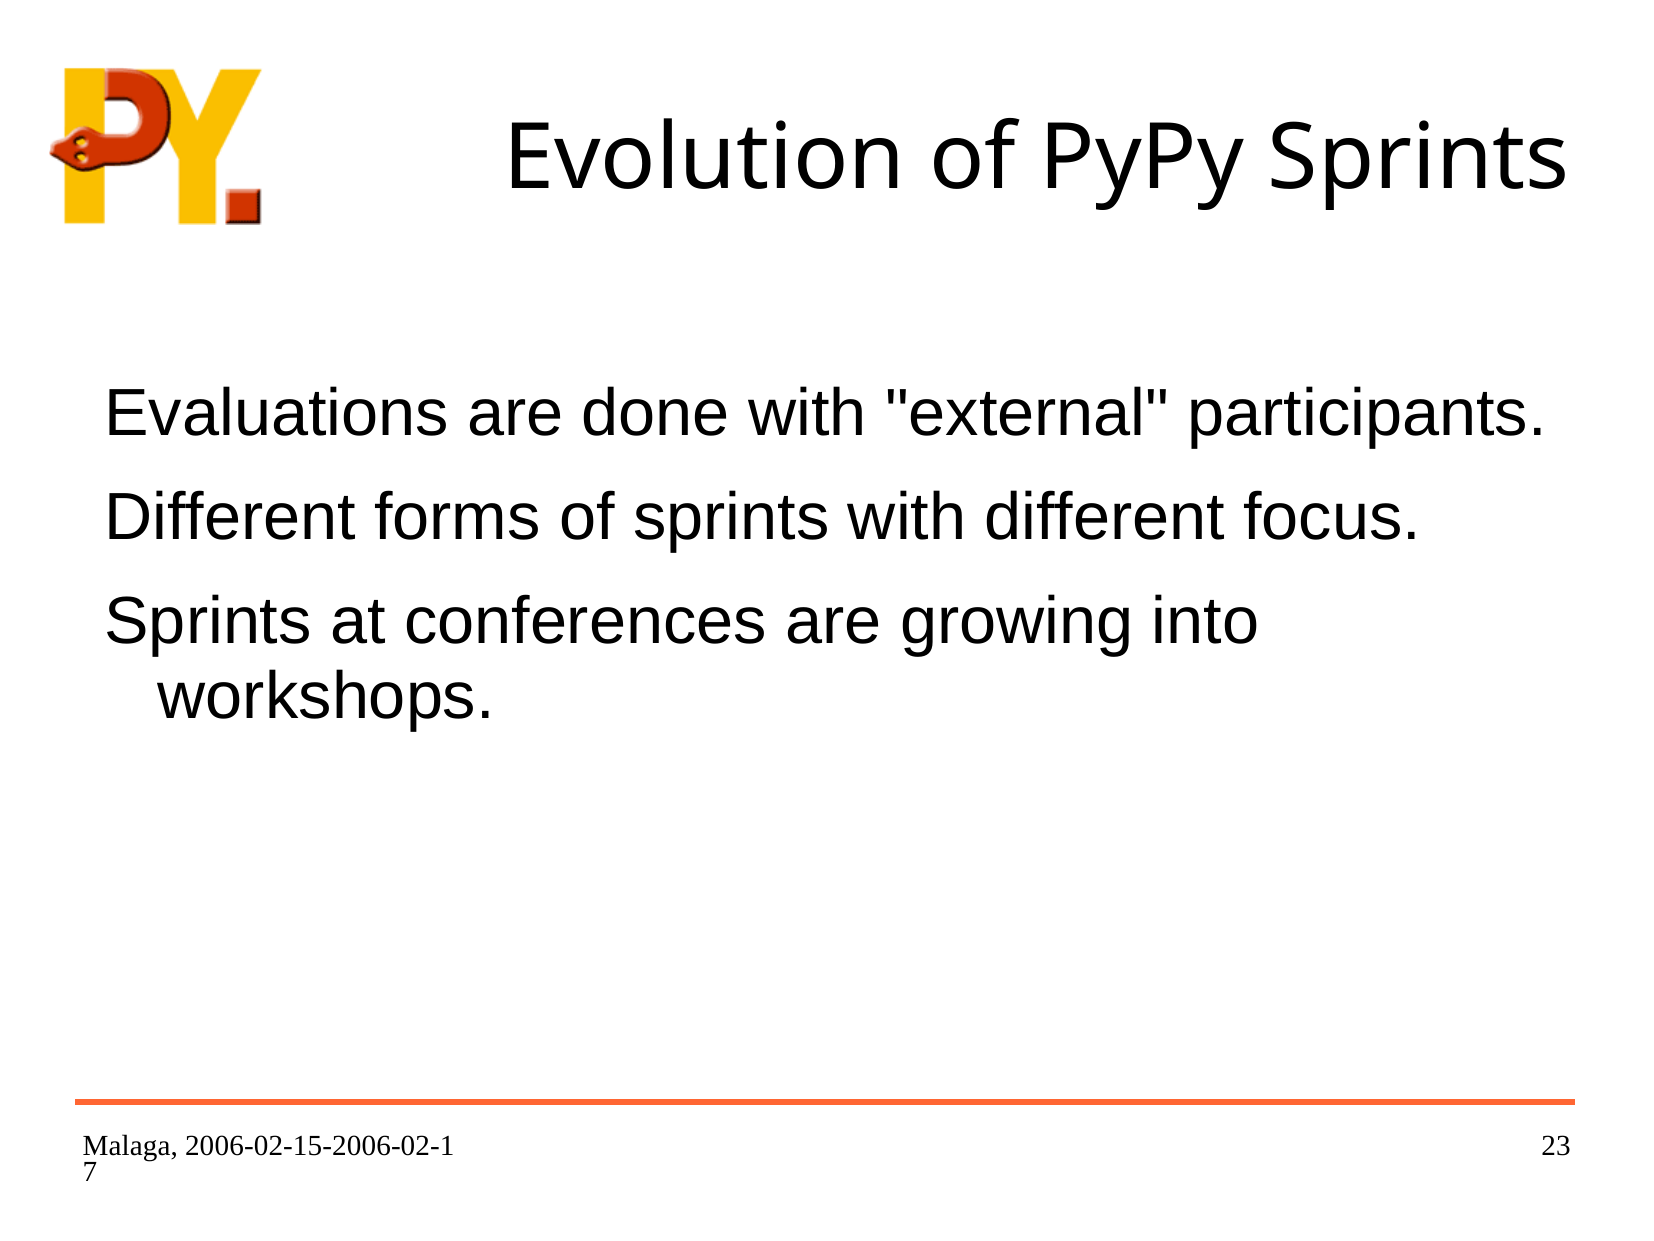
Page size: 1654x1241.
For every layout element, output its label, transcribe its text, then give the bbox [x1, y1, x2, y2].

list Evaluations are done with "external" participants. Different forms of sprints with different focus. Sprints at conferences are growing into workshops. [86, 375, 1576, 910]
picture [49, 67, 263, 225]
title Evolution of PyPy Sprints [337, 49, 1571, 257]
